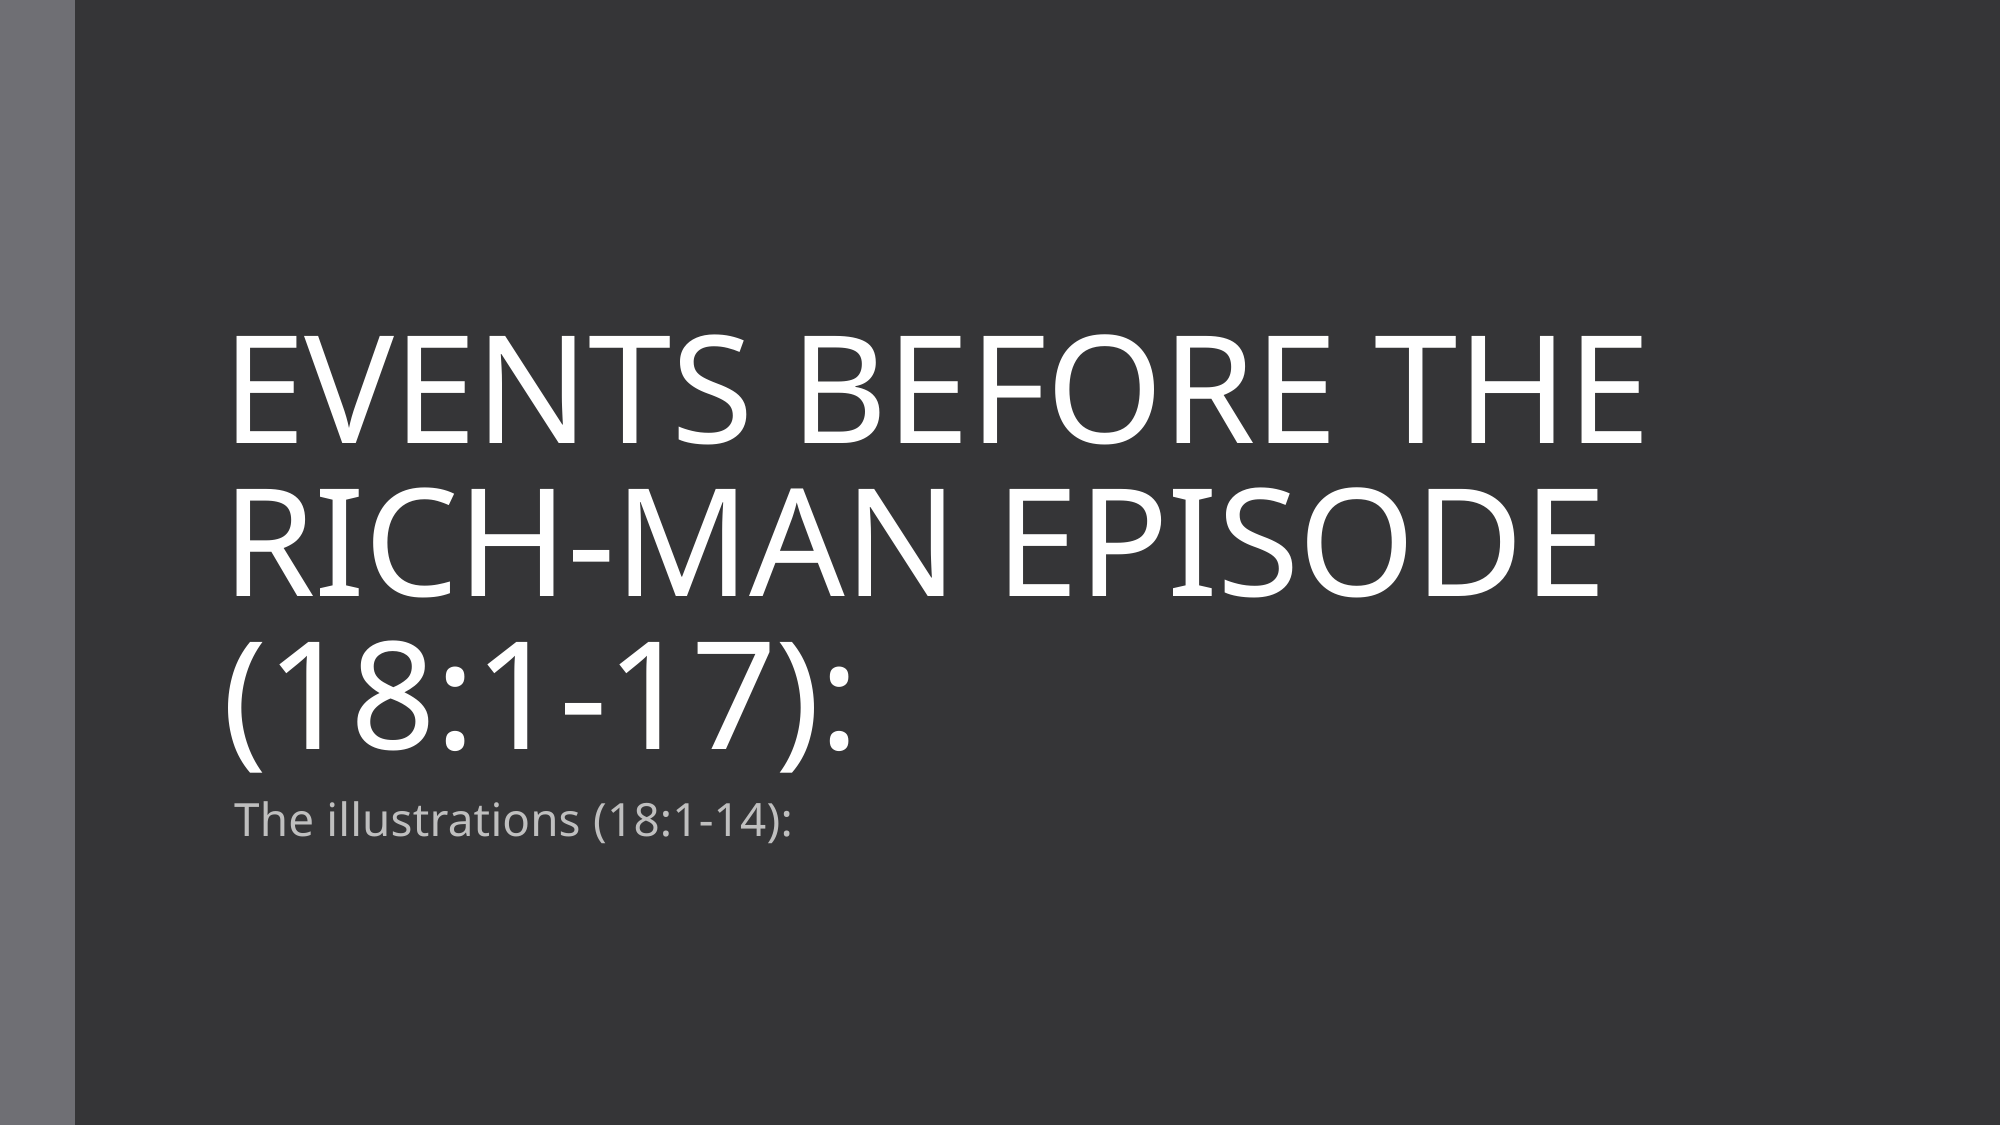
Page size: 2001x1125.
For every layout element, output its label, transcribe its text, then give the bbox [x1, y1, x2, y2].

title EVENTS BEFORE THE RICH-MAN EPISODE (18:1-17): [206, 124, 1752, 787]
subtitle The illustrations (18:1-14): [206, 787, 1752, 1066]
